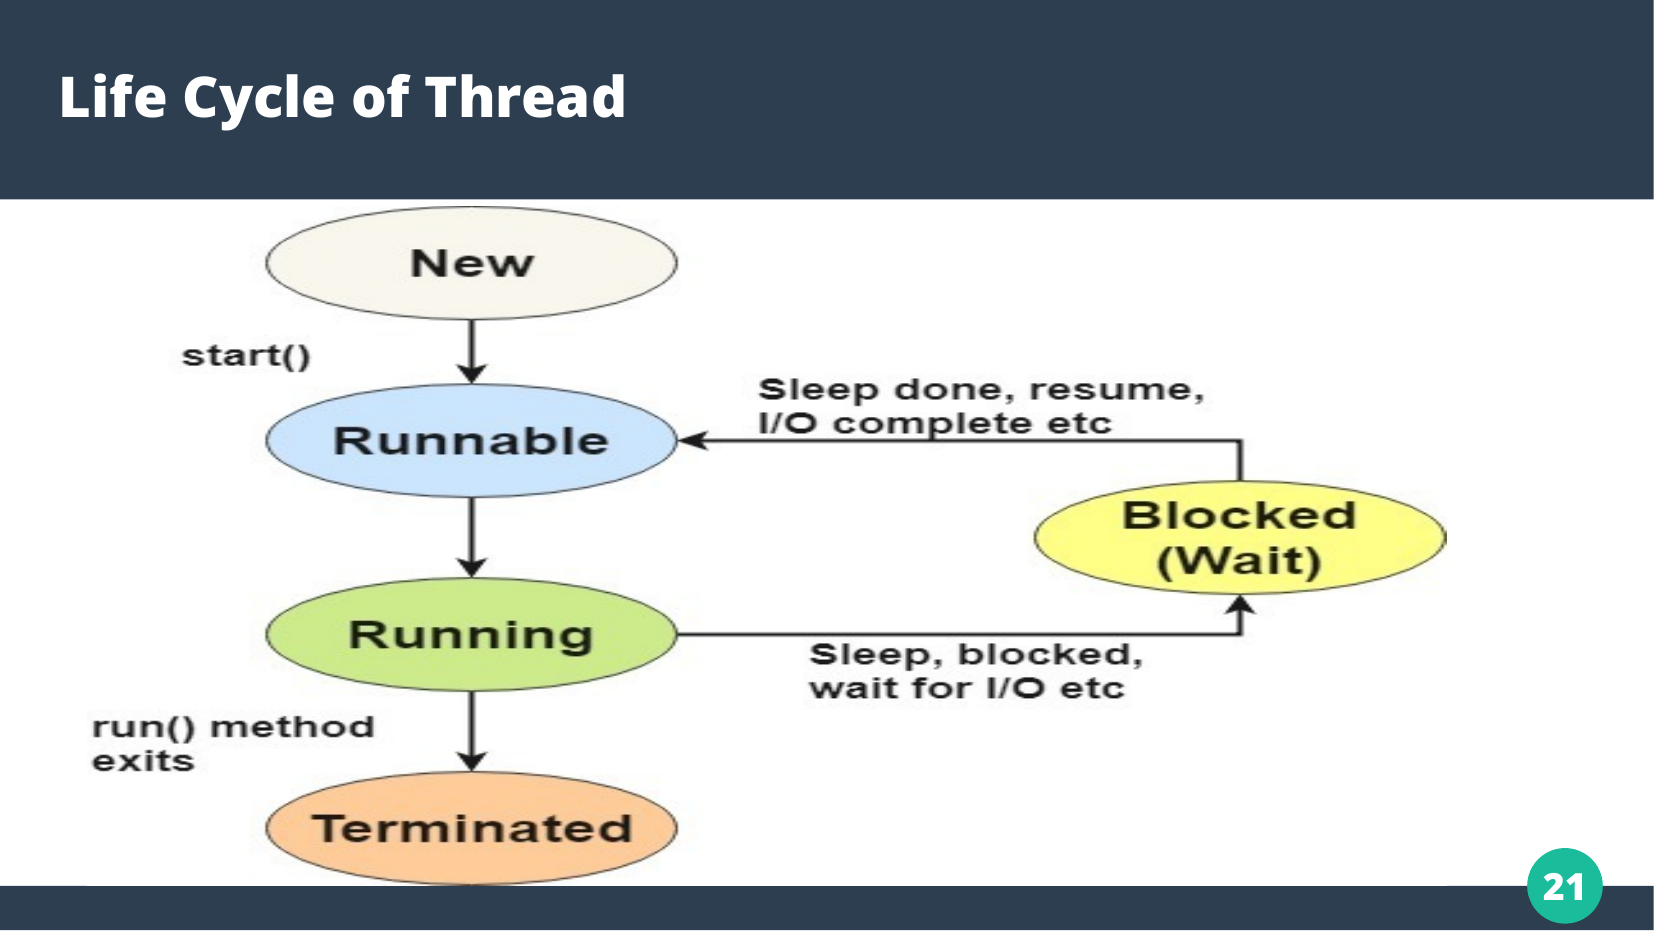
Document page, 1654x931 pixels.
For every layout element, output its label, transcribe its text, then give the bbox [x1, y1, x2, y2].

picture [87, 206, 1447, 886]
title Life Cycle of Thread [59, 37, 1595, 155]
